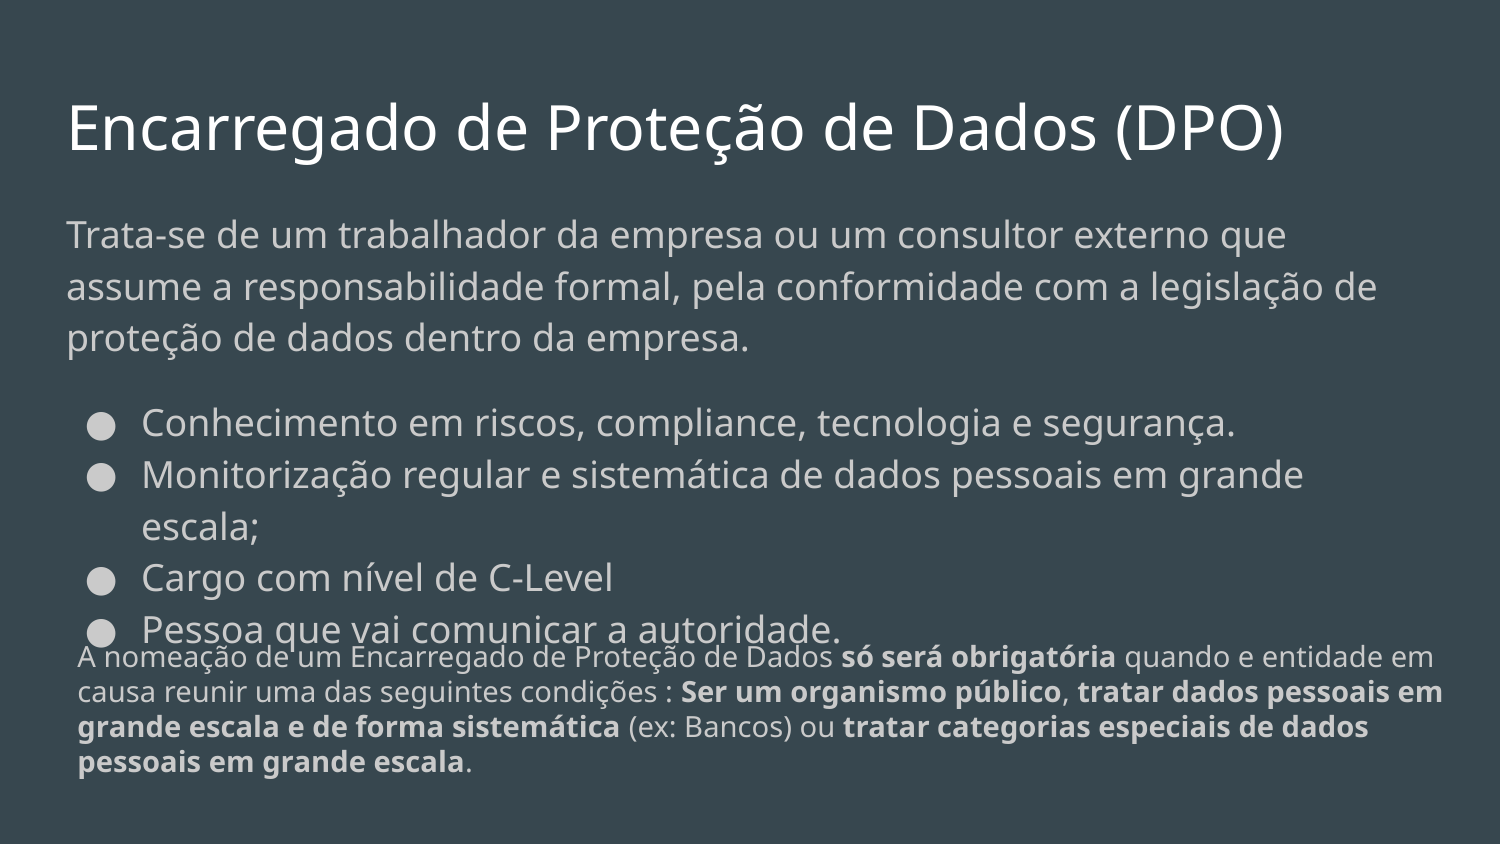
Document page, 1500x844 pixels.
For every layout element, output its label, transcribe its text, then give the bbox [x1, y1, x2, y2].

list Trata-se de um trabalhador da empresa ou um consultor externo que assume a responsabilidade formal, pela conformidade com a legislação de proteção de dados dentro da empresa. Conhecimento em riscos, compliance, tecnologia e segurança. Monitorização regular e sistemática de dados pessoais em grande escala; Cargo com nível de C-Level Pessoa que vai comunicar a autoridade. [51, 189, 1449, 602]
title Encarregado de Proteção de Dados (DPO) [51, 72, 1449, 167]
list A nomeação de um Encarregado de Proteção de Dados só será obrigatória quando e entidade em causa reunir uma das seguintes condições : Ser um organismo público, tratar dados pessoais em grande escala e de forma sistemática (ex: Bancos) ou tratar categorias especiais de dados pessoais em grande escala. [62, 623, 1461, 803]
